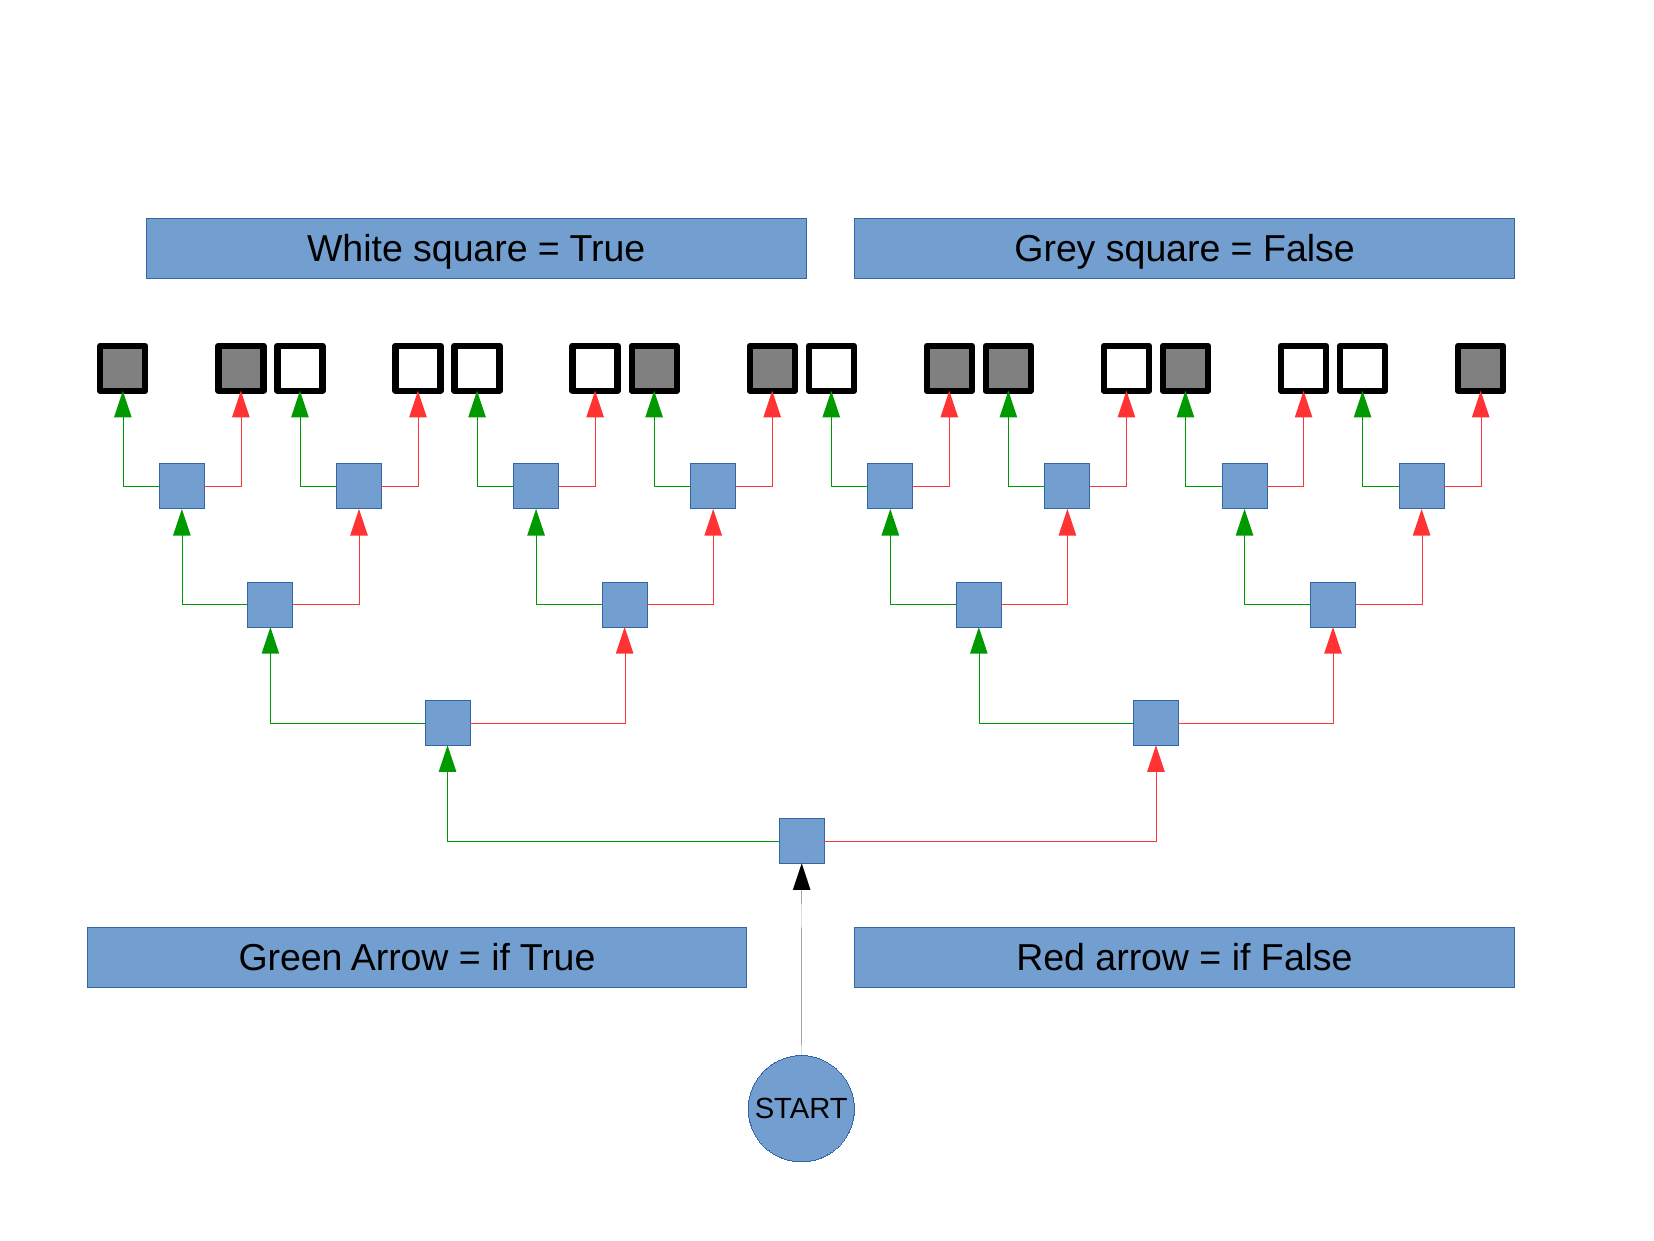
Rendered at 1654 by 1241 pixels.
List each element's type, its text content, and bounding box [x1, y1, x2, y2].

text_box [218, 345, 264, 391]
text_box [1399, 463, 1445, 509]
text_box [779, 818, 825, 864]
text_box White square = True [146, 218, 807, 279]
text_box [690, 463, 736, 509]
text_box [926, 345, 972, 391]
text_box [985, 345, 1031, 391]
text_box [247, 582, 293, 628]
text_box Red arrow = if False [854, 927, 1515, 988]
text_box [277, 345, 323, 391]
text_box [631, 345, 677, 391]
text_box [395, 345, 441, 391]
text_box [425, 700, 471, 746]
text_box [602, 582, 648, 628]
text_box [1222, 463, 1268, 509]
text_box [956, 582, 1002, 628]
text_box [336, 463, 382, 509]
text_box [1458, 345, 1504, 391]
text_box [1044, 463, 1090, 509]
text_box [572, 345, 618, 391]
text_box [808, 345, 854, 391]
text_box [100, 345, 146, 391]
text_box Green Arrow = if True [87, 927, 747, 988]
text_box [1133, 700, 1179, 746]
text_box [159, 463, 205, 509]
text_box [513, 463, 559, 509]
text_box [454, 345, 500, 391]
text_box [749, 345, 795, 391]
text_box [1162, 345, 1208, 391]
text_box [1281, 345, 1327, 391]
text_box [1310, 582, 1356, 628]
text_box [867, 463, 913, 509]
text_box [1340, 345, 1386, 391]
text_box [1103, 345, 1149, 391]
text_box Grey square = False [854, 218, 1515, 279]
text_box START [748, 1055, 855, 1162]
